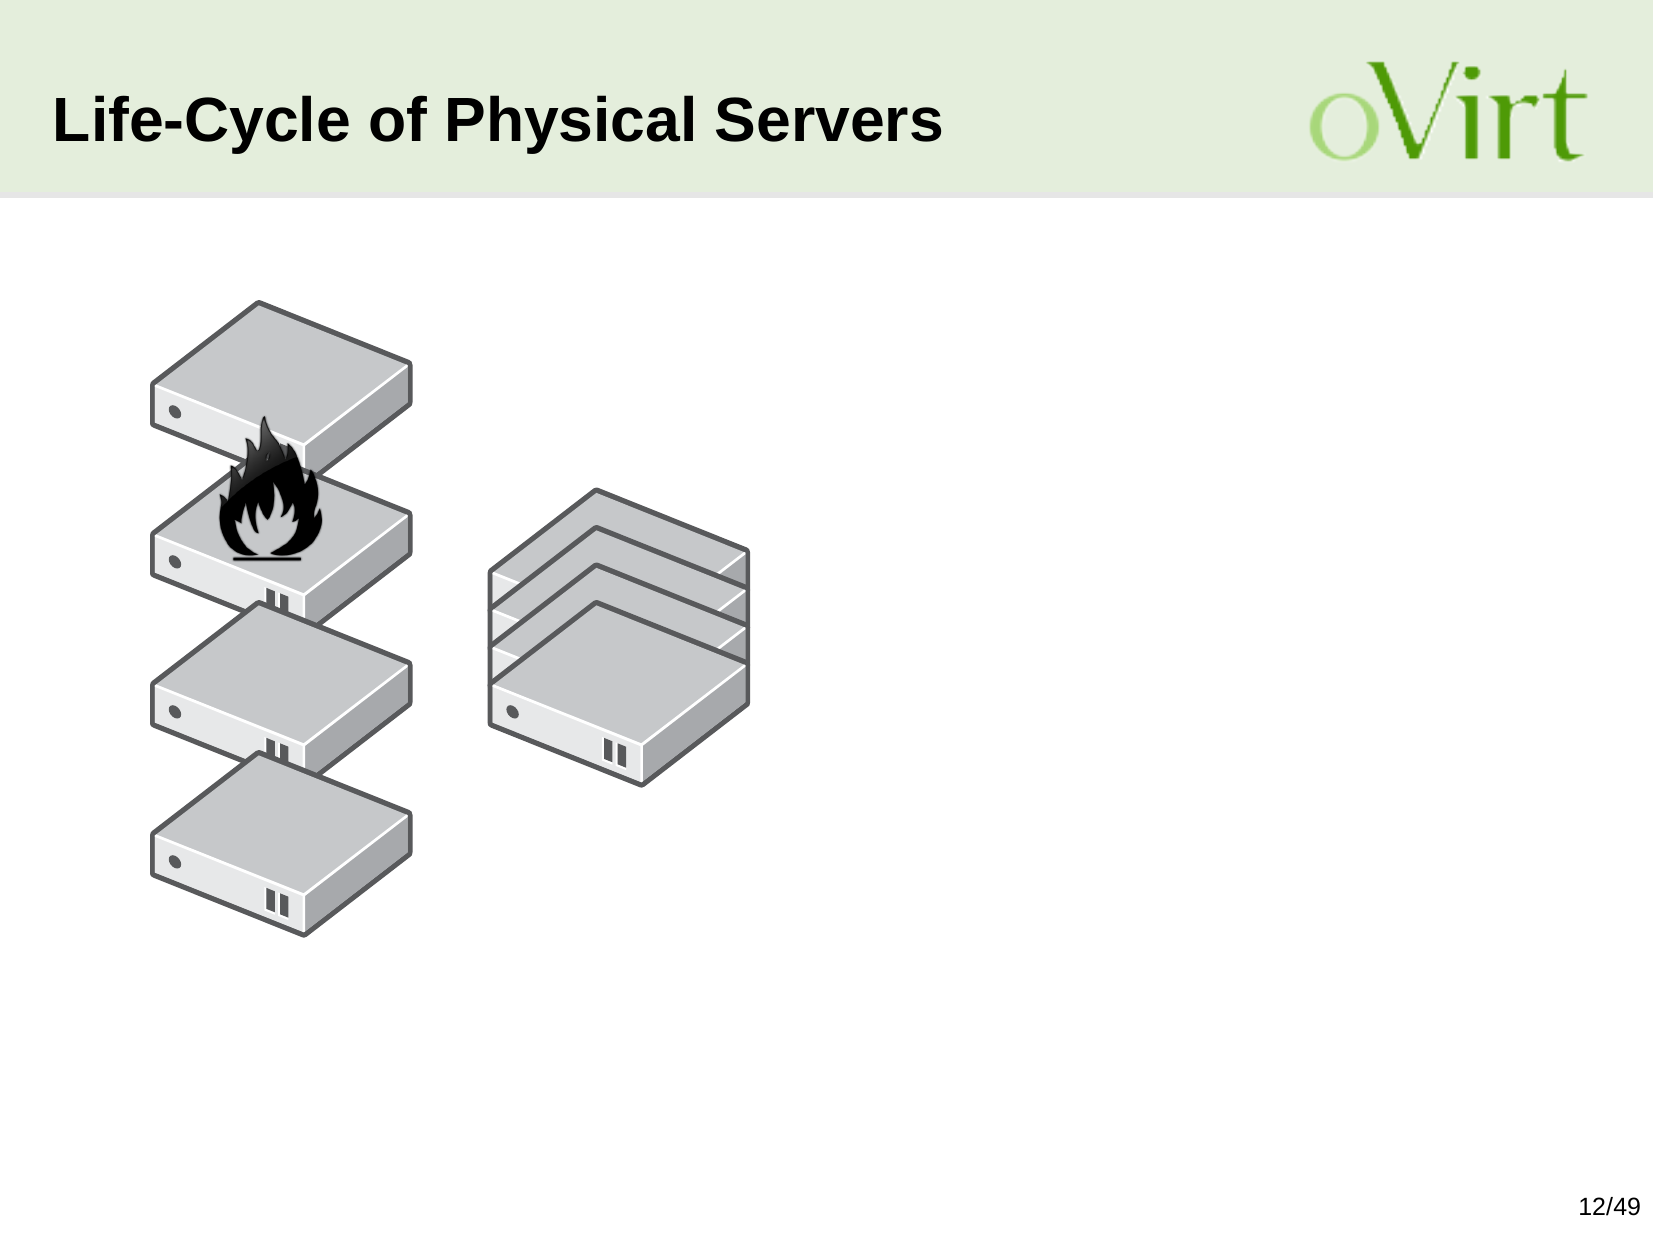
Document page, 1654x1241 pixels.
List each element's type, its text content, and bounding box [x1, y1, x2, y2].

picture [487, 487, 751, 788]
picture [150, 300, 413, 938]
picture [1289, 36, 1613, 181]
title Life-Cycle of Physical Servers [52, 14, 1330, 154]
